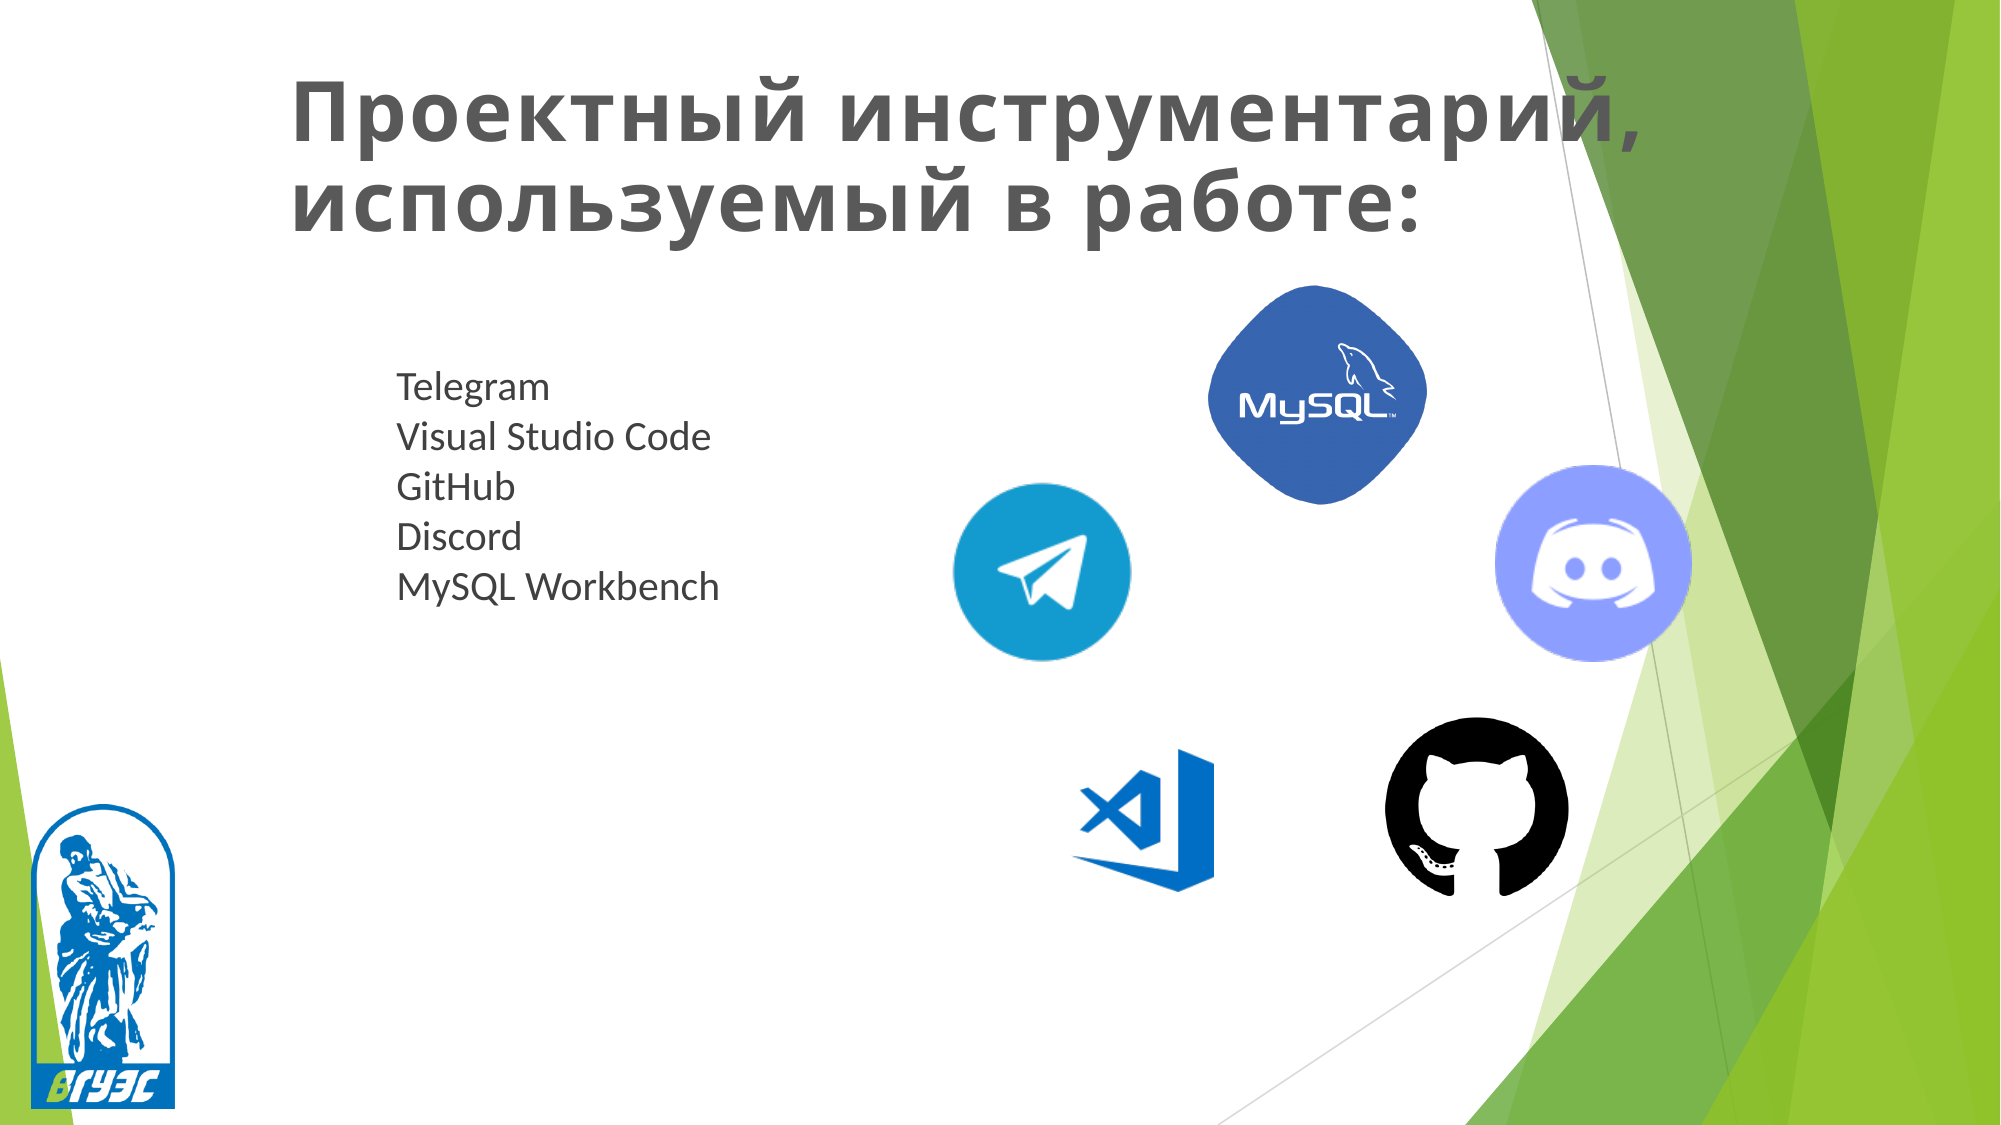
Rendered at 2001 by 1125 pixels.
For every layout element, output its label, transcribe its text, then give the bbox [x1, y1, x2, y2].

picture [31, 804, 175, 1109]
text_box Проектный инструментарий, используемый в работе: [287, 67, 1725, 252]
picture [1071, 750, 1214, 892]
picture [1330, 465, 1692, 953]
picture [944, 474, 1141, 671]
picture [1202, 278, 1434, 510]
text_box Telegram Visual Studio Code GitHub Discord MySQL Workbench [324, 351, 838, 620]
